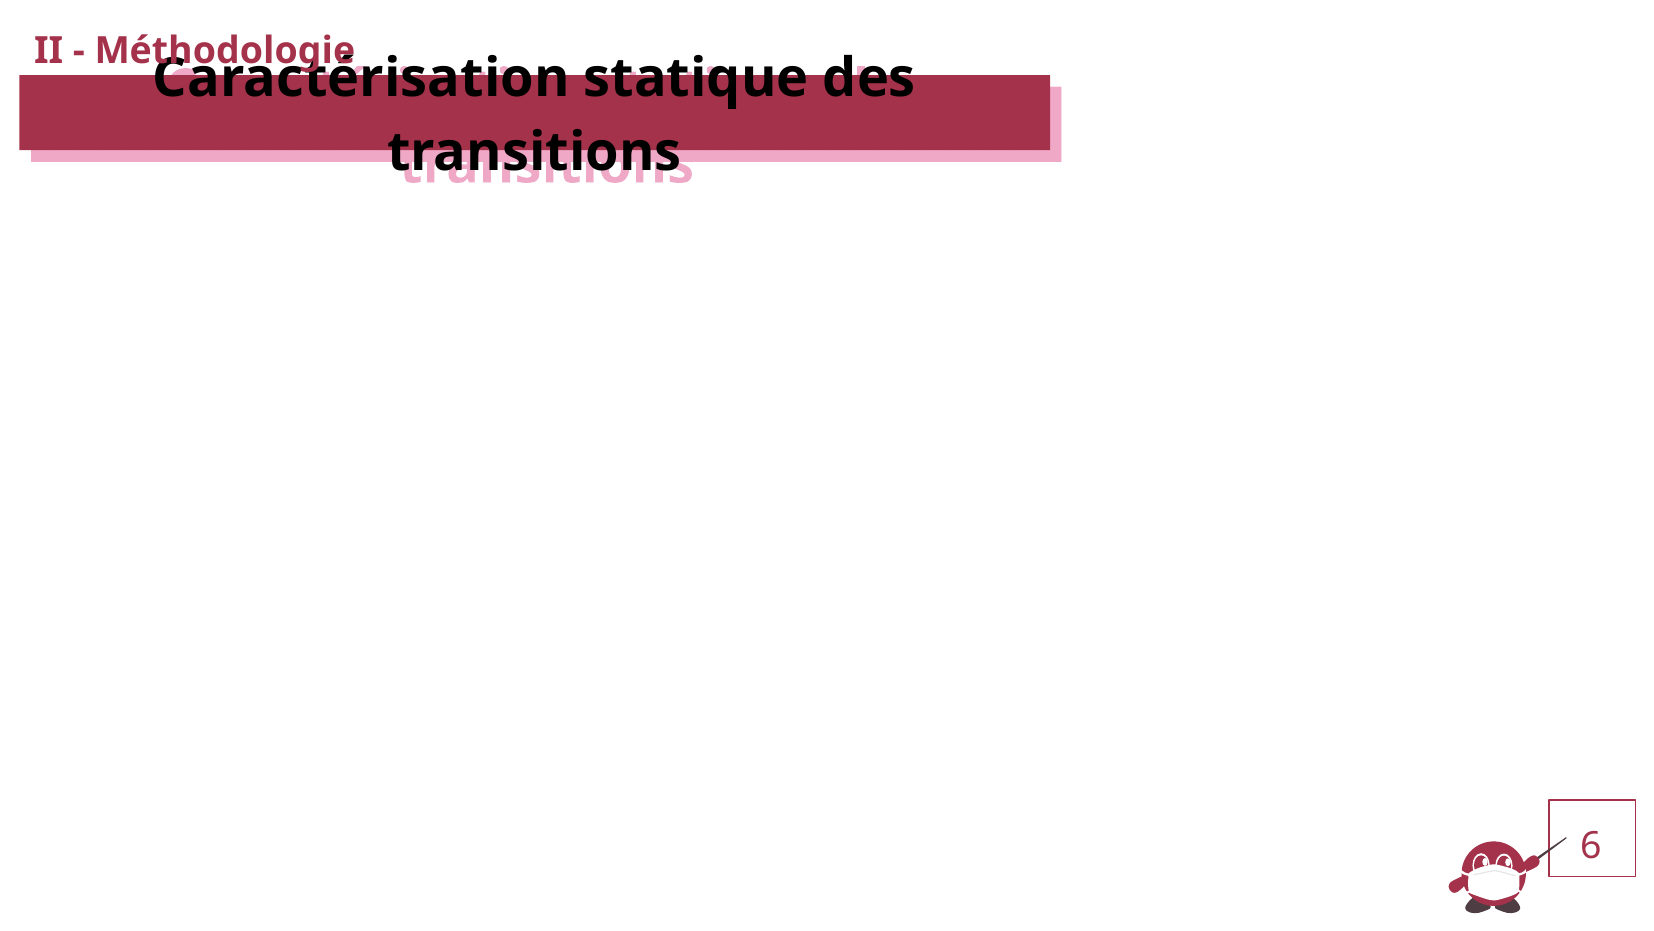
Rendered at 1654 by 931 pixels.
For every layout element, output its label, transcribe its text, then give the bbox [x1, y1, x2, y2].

picture [1448, 799, 1637, 914]
text_box Caractérisation statique des transitions [19, 75, 1051, 151]
text_box II - Méthodologie [19, 16, 338, 76]
text_box <number> [1555, 811, 1627, 887]
